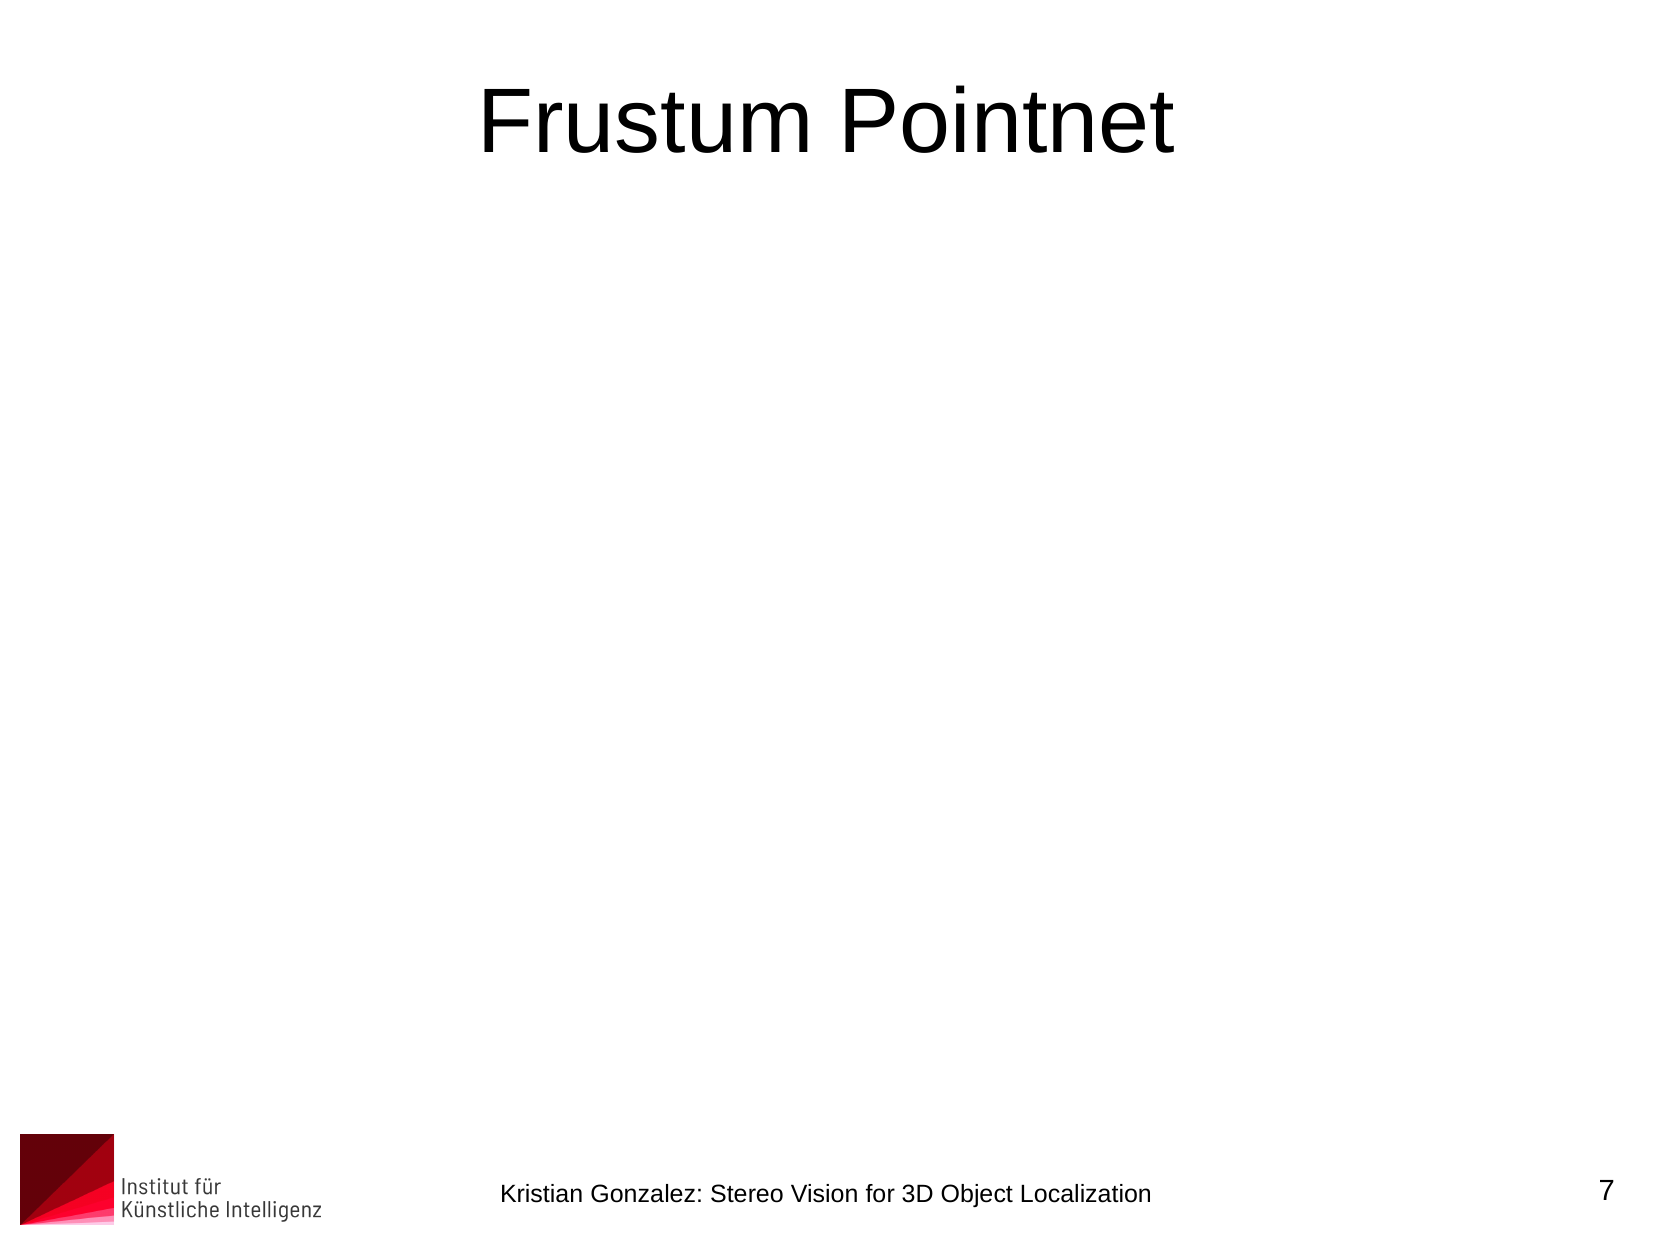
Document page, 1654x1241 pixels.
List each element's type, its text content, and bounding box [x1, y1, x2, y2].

title Frustum Pointnet [170, 53, 1483, 189]
picture [20, 1134, 321, 1225]
